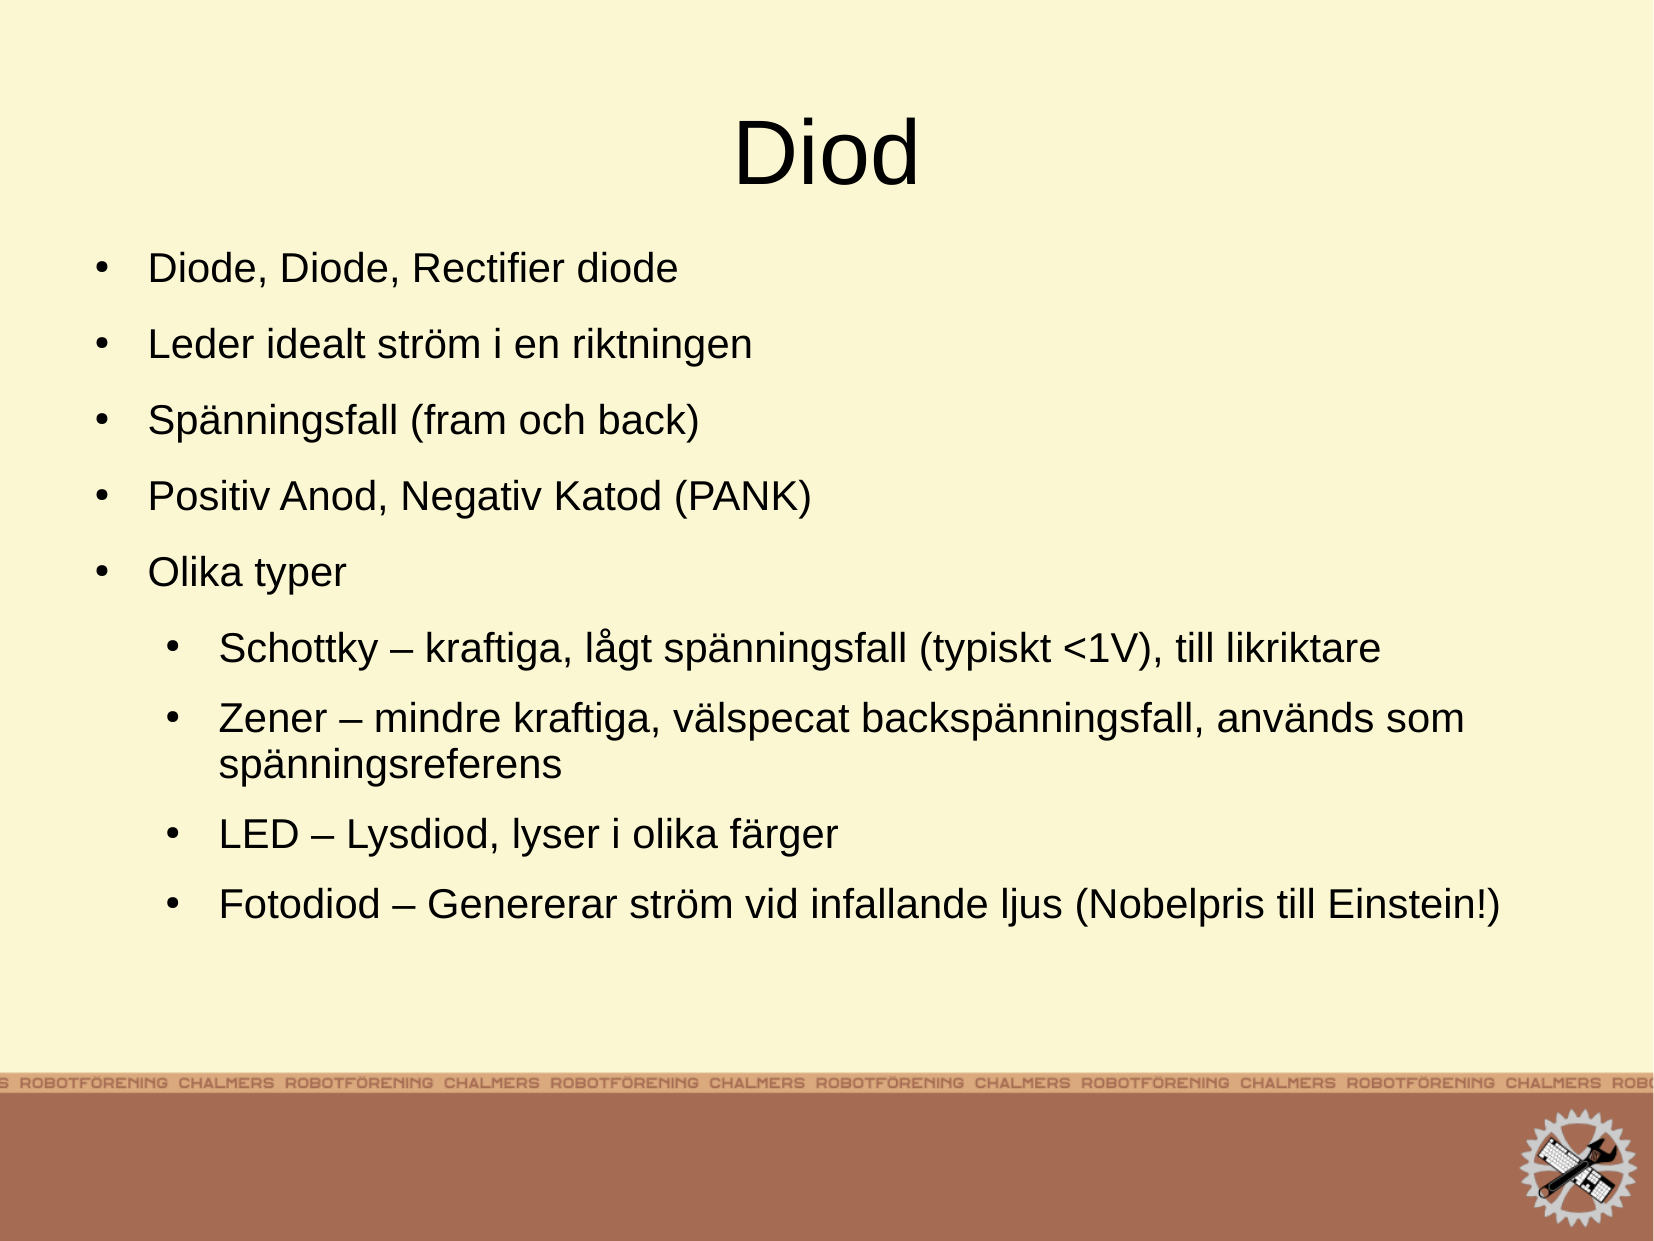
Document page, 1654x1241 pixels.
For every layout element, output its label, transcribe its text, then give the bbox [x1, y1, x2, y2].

picture [0, 0, 1654, 1241]
list Diode, Diode, Rectifier diode Leder idealt ström i en riktningen Spänningsfall (fram och back) Positiv Anod, Negativ Katod (PANK) Olika typer Schottky – kraftiga, lågt spänningsfall (typiskt <1V), till likriktare Zener – mindre kraftiga, välspecat backspänningsfall, används som spänningsreferens LED – Lysdiod, lyser i olika färger Fotodiod – Genererar ström vid infallande ljus (Nobelpris till Einstein!) [76, 244, 1565, 1063]
title Diod [82, 49, 1571, 257]
